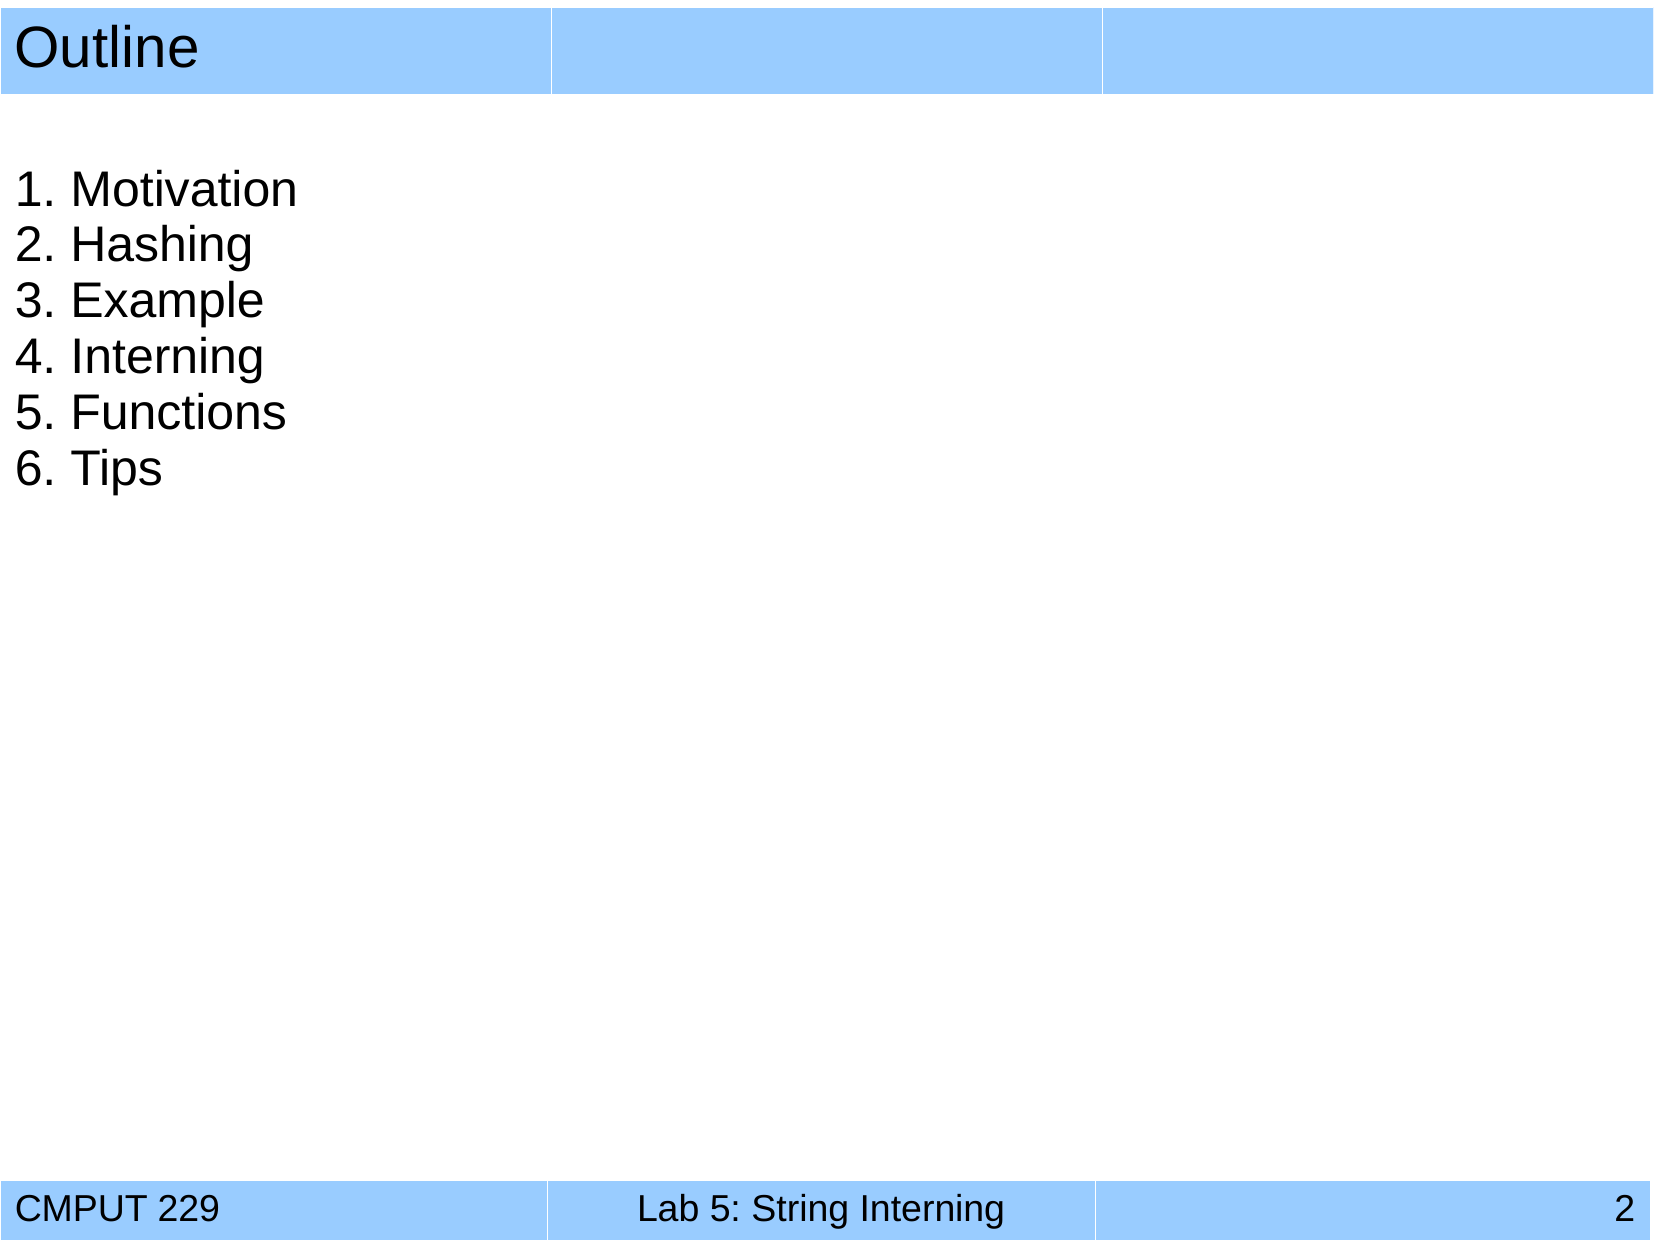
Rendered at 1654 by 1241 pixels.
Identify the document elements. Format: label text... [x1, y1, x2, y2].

table_header Outline [1, 8, 551, 94]
table_header CMPUT 229 [1, 1181, 547, 1240]
table_header Lab 5: String Interning [548, 1181, 1095, 1240]
table_header <number> [1096, 1181, 1650, 1240]
table_header [1103, 8, 1653, 94]
text_box Motivation Hashing Example Interning Functions Tips [0, 153, 1654, 1134]
table_header [552, 8, 1102, 94]
